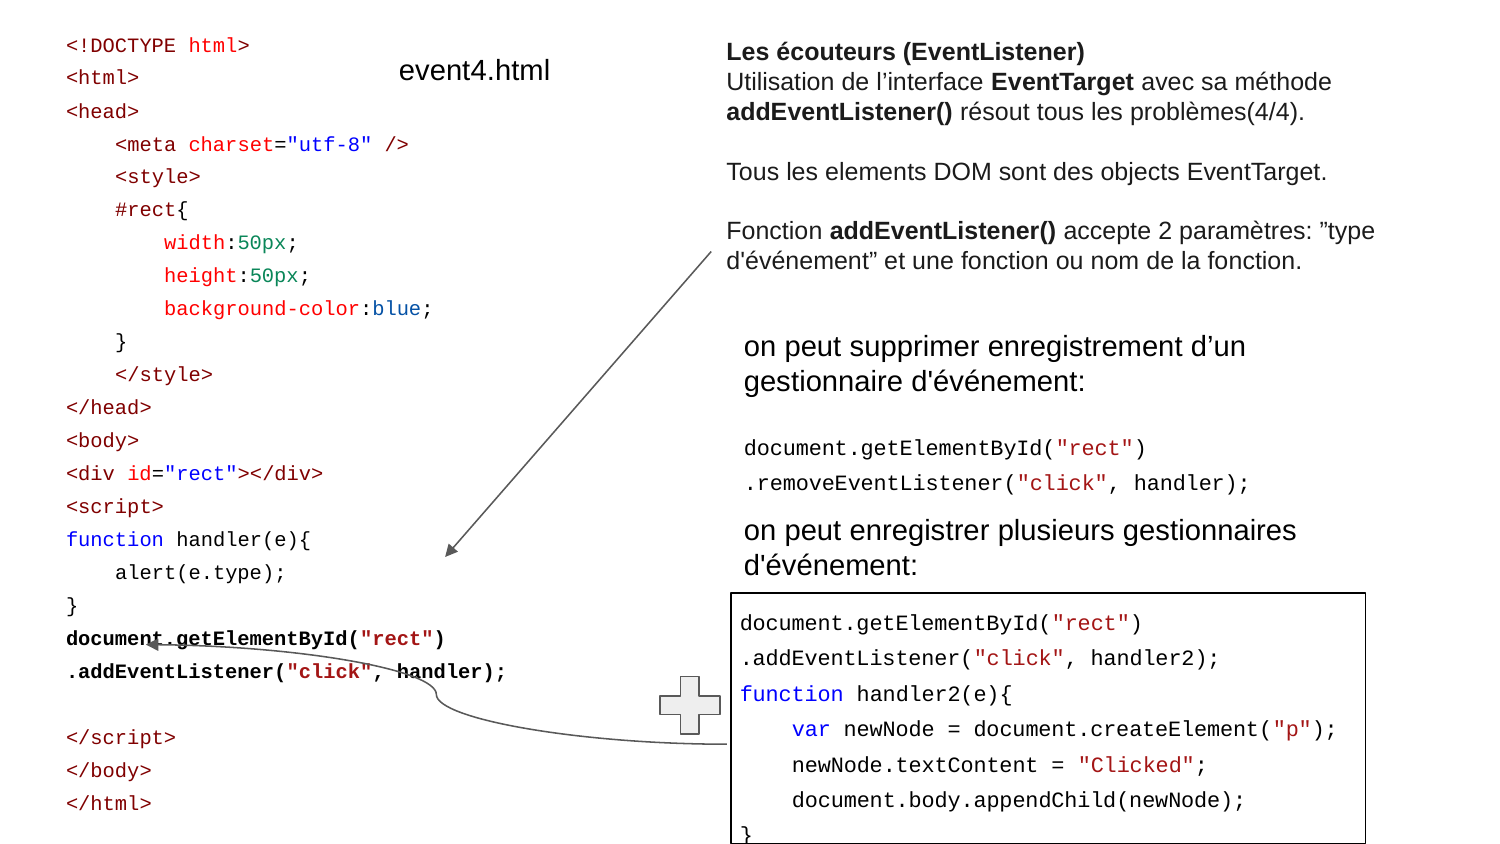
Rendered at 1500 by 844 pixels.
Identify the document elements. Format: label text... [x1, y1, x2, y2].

text_box document.getElementById("rect") .addEventListener("click", handler2); function handler2(e){ var newNode = document.createElement("p"); newNode.textContent = "Clicked"; document.body.appendChild(newNode); } [732, 594, 1365, 843]
title Les écouteurs (EventListener) Utilisation de l’interface EventTarget avec sa méthode addEventListener() résout tous les problèmes(4/4). Tous les elements DOM sont des objects EventTarget. Fonction addEventListener() accepte 2 paramètres: ”type d'événement” et une fonction ou nom de la fonction. [636, 20, 1445, 365]
text_box on peut enregistrer plusieurs gestionnaires d'événement: [728, 495, 1326, 584]
text_box on peut supprimer enregistrement d’un gestionnaire d'événement: [728, 312, 1326, 413]
list <!DOCTYPE html> <html> <head> <meta charset="utf-8" /> <style> #rect{ width:50px; height:50px; background-color:blue; } </style> </head> <body> <div id="rect"></div> <script> function handler(e){ alert(e.type); } document.getElementById("rect") .addEventListener("click", handler); </script> </body> </html> [51, 8, 597, 831]
text_box event4.html [384, 36, 601, 102]
text_box document.getElementById("rect") .removeEventListener("click", handler); [728, 409, 1338, 511]
text_box [659, 676, 721, 734]
text_box document.getElementById("rect") .addEventListener("click", handler2); function handler2(e){ var newNode = document.createElement("p"); newNode.textContent = "Clicked"; document.body.appendChild(newNode); } [724, 584, 1428, 844]
